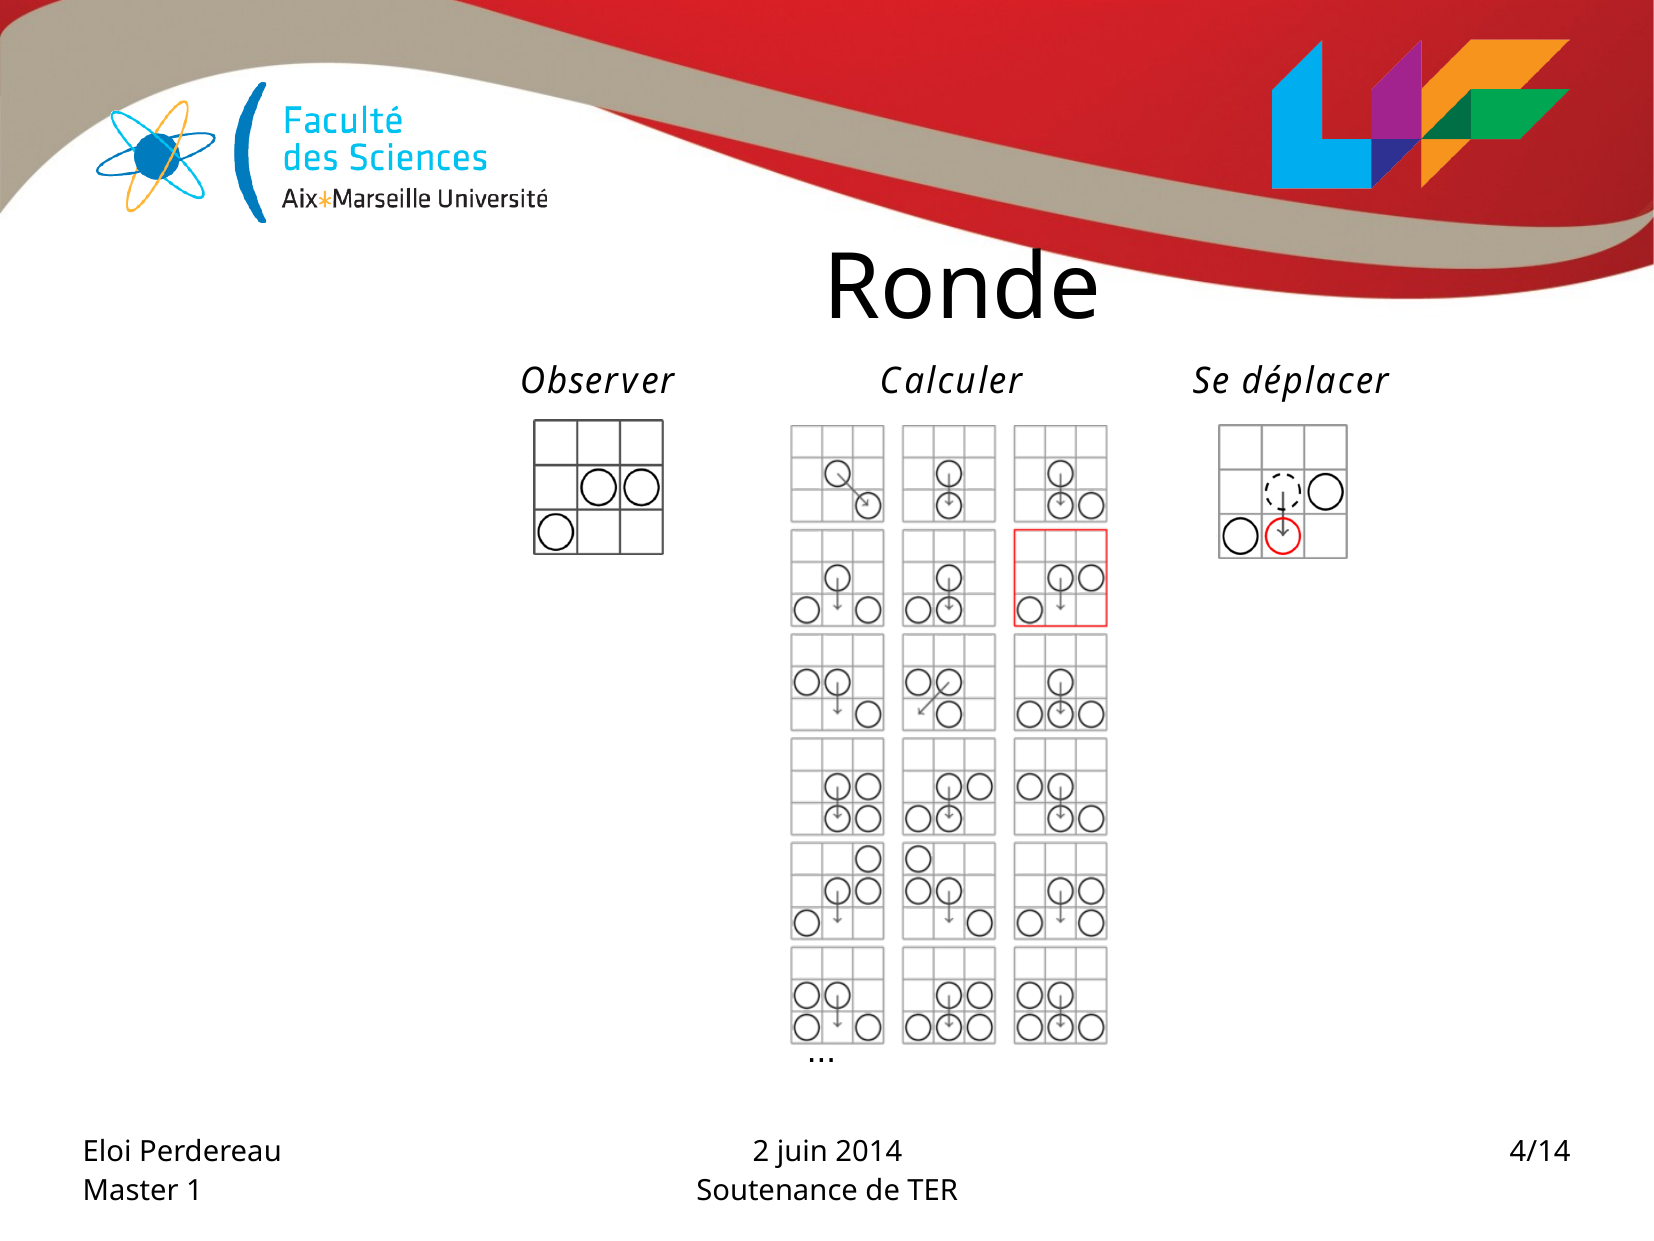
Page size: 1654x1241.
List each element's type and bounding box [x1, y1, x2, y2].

picture [0, 0, 1654, 1241]
chart [82, 199, 1654, 1241]
